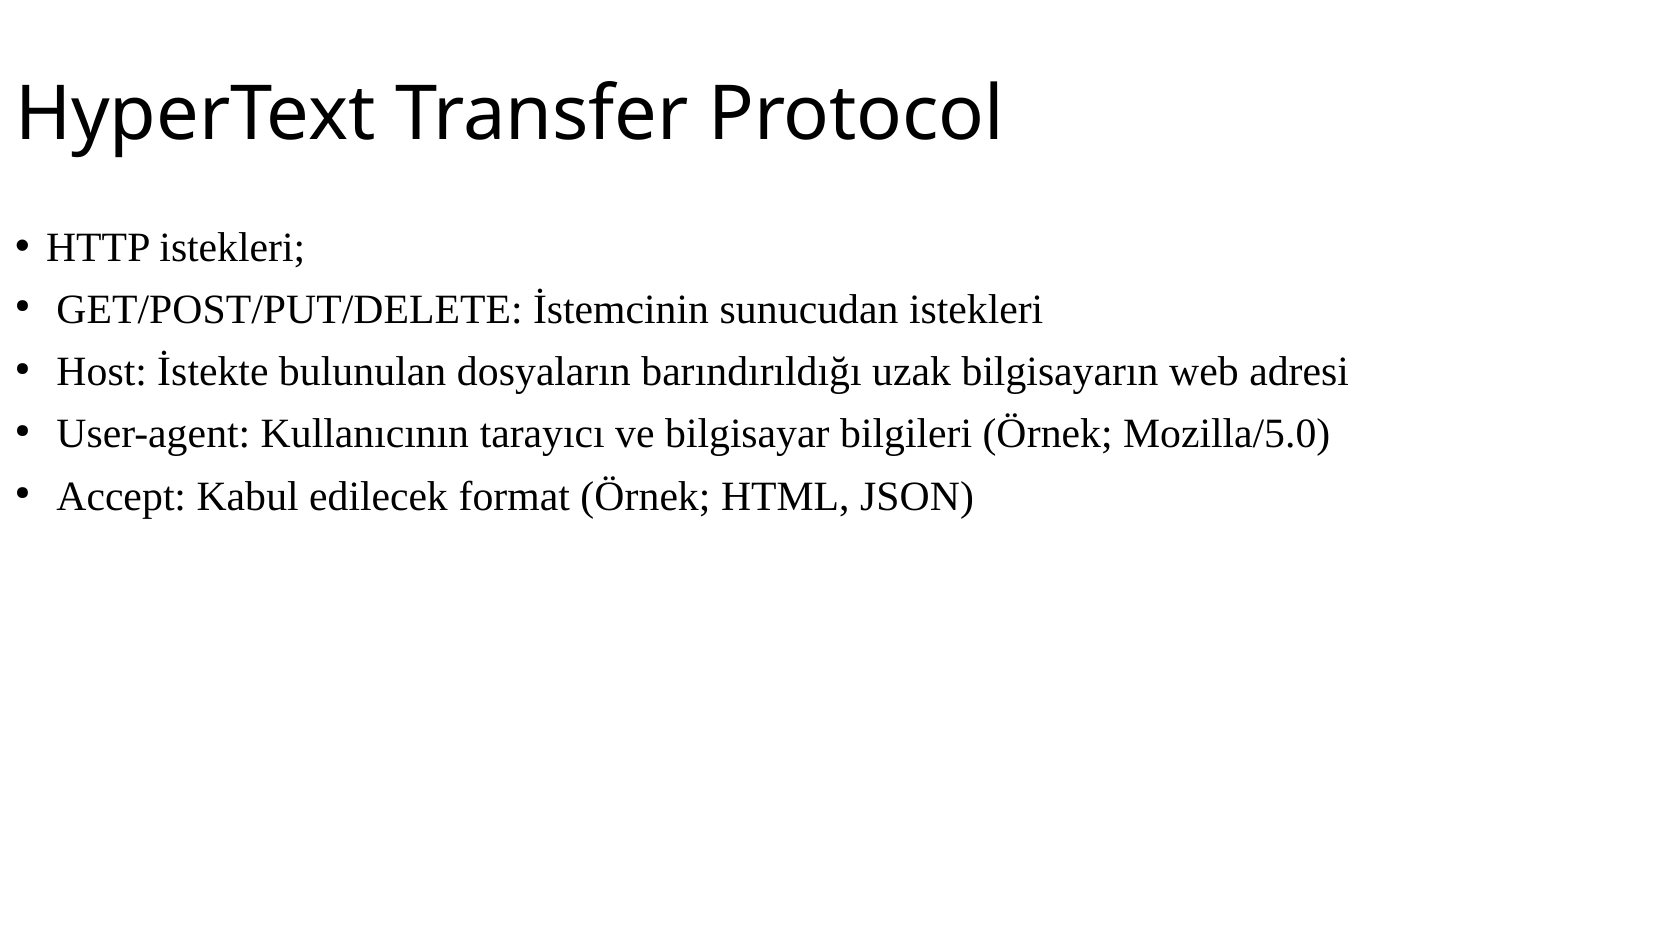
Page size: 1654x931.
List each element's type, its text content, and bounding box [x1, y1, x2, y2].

title HyperText Transfer Protocol [0, 37, 1489, 193]
list HTTP istekleri; GET/POST/PUT/DELETE: İstemcinin sunucudan istekleri Host: İstekte bulunulan dosyaların barındırıldığı uzak bilgisayarın web adresi User-agent: Kullanıcının tarayıcı ve bilgisayar bilgileri (Örnek; Mozilla/5.0) Accept: Kabul edilecek format (Örnek; HTML, JSON) [0, 217, 1489, 758]
